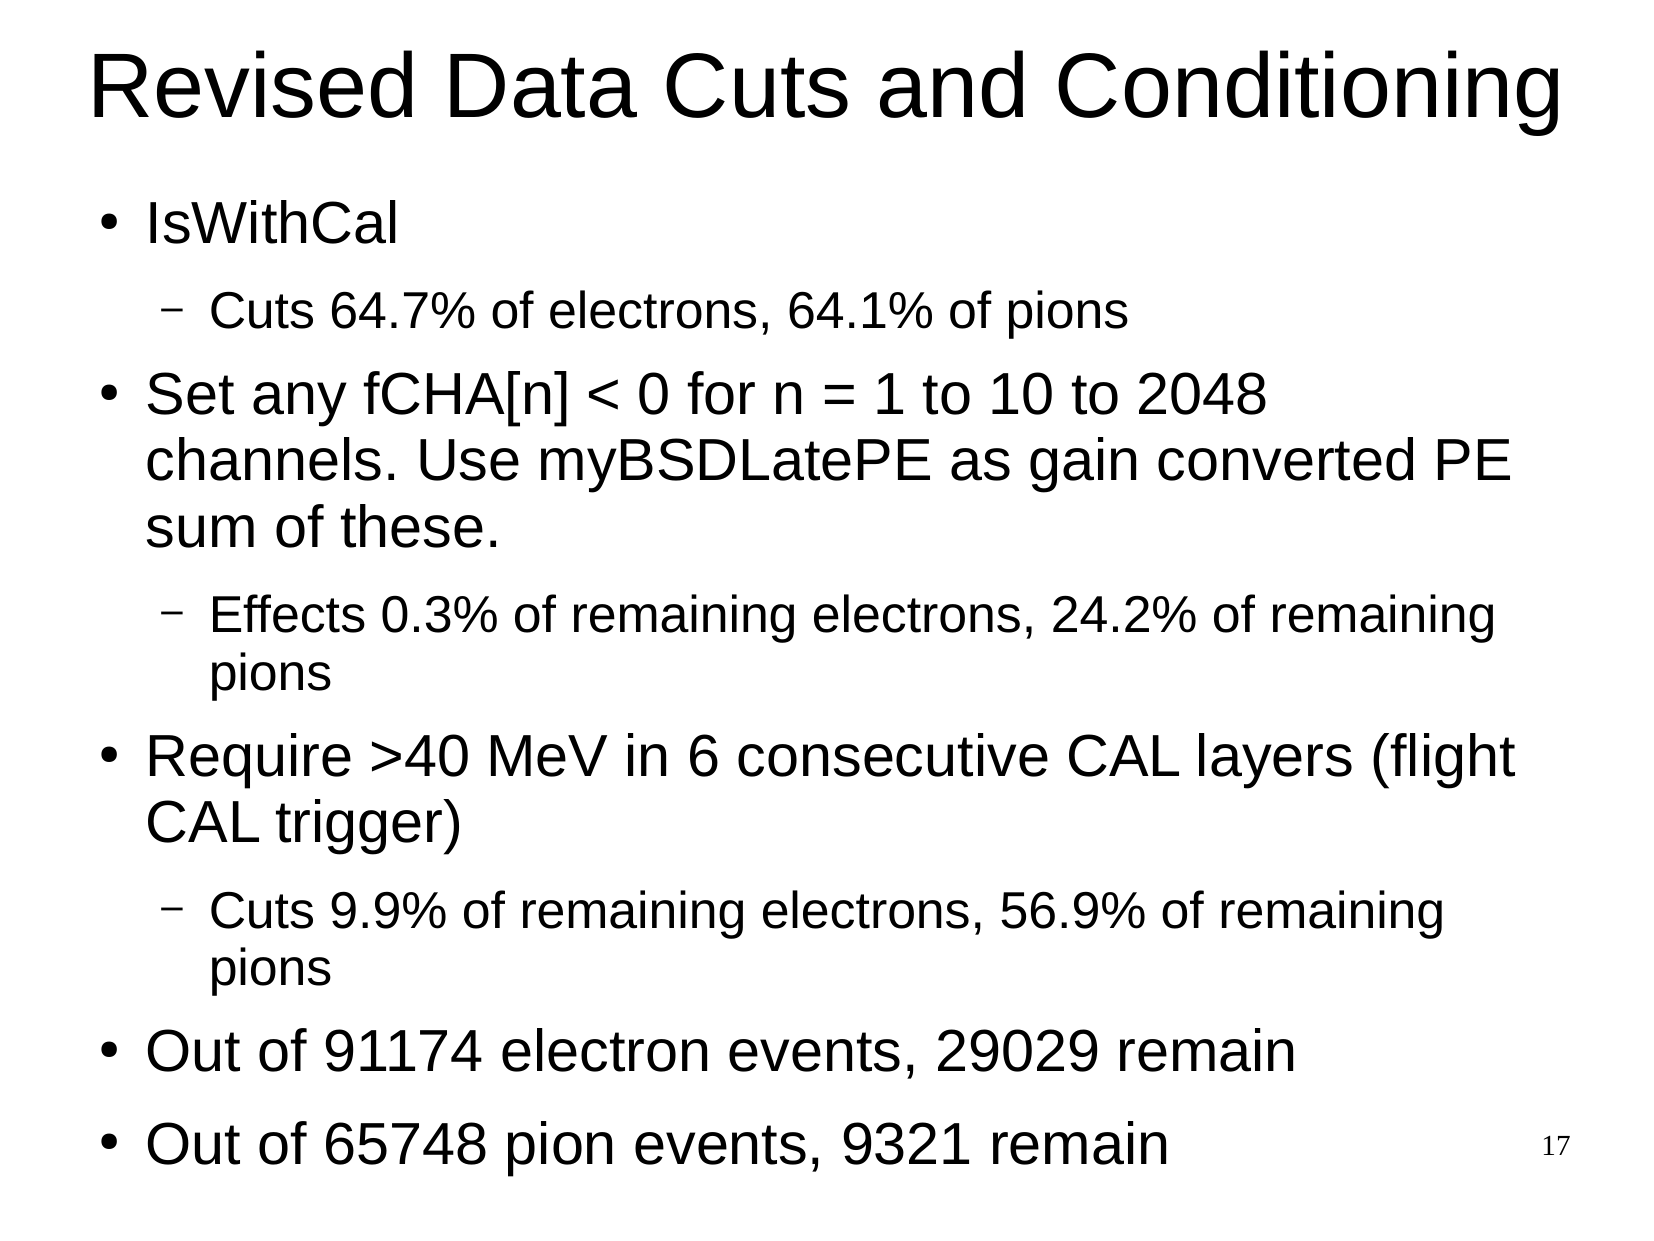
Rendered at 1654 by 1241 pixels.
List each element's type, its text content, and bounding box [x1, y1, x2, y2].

list IsWithCal Cuts 64.7% of electrons, 64.1% of pions Set any fCHA[n] < 0 for n = 1 to 10 to 2048 channels. Use myBSDLatePE as gain converted PE sum of these. Effects 0.3% of remaining electrons, 24.2% of remaining pions Require >40 MeV in 6 consecutive CAL layers (flight CAL trigger) Cuts 9.9% of remaining electrons, 56.9% of remaining pions Out of 91174 electron events, 29029 remain Out of 65748 pion events, 9321 remain [82, 189, 1538, 1186]
title Revised Data Cuts and Conditioning [82, 0, 1571, 190]
